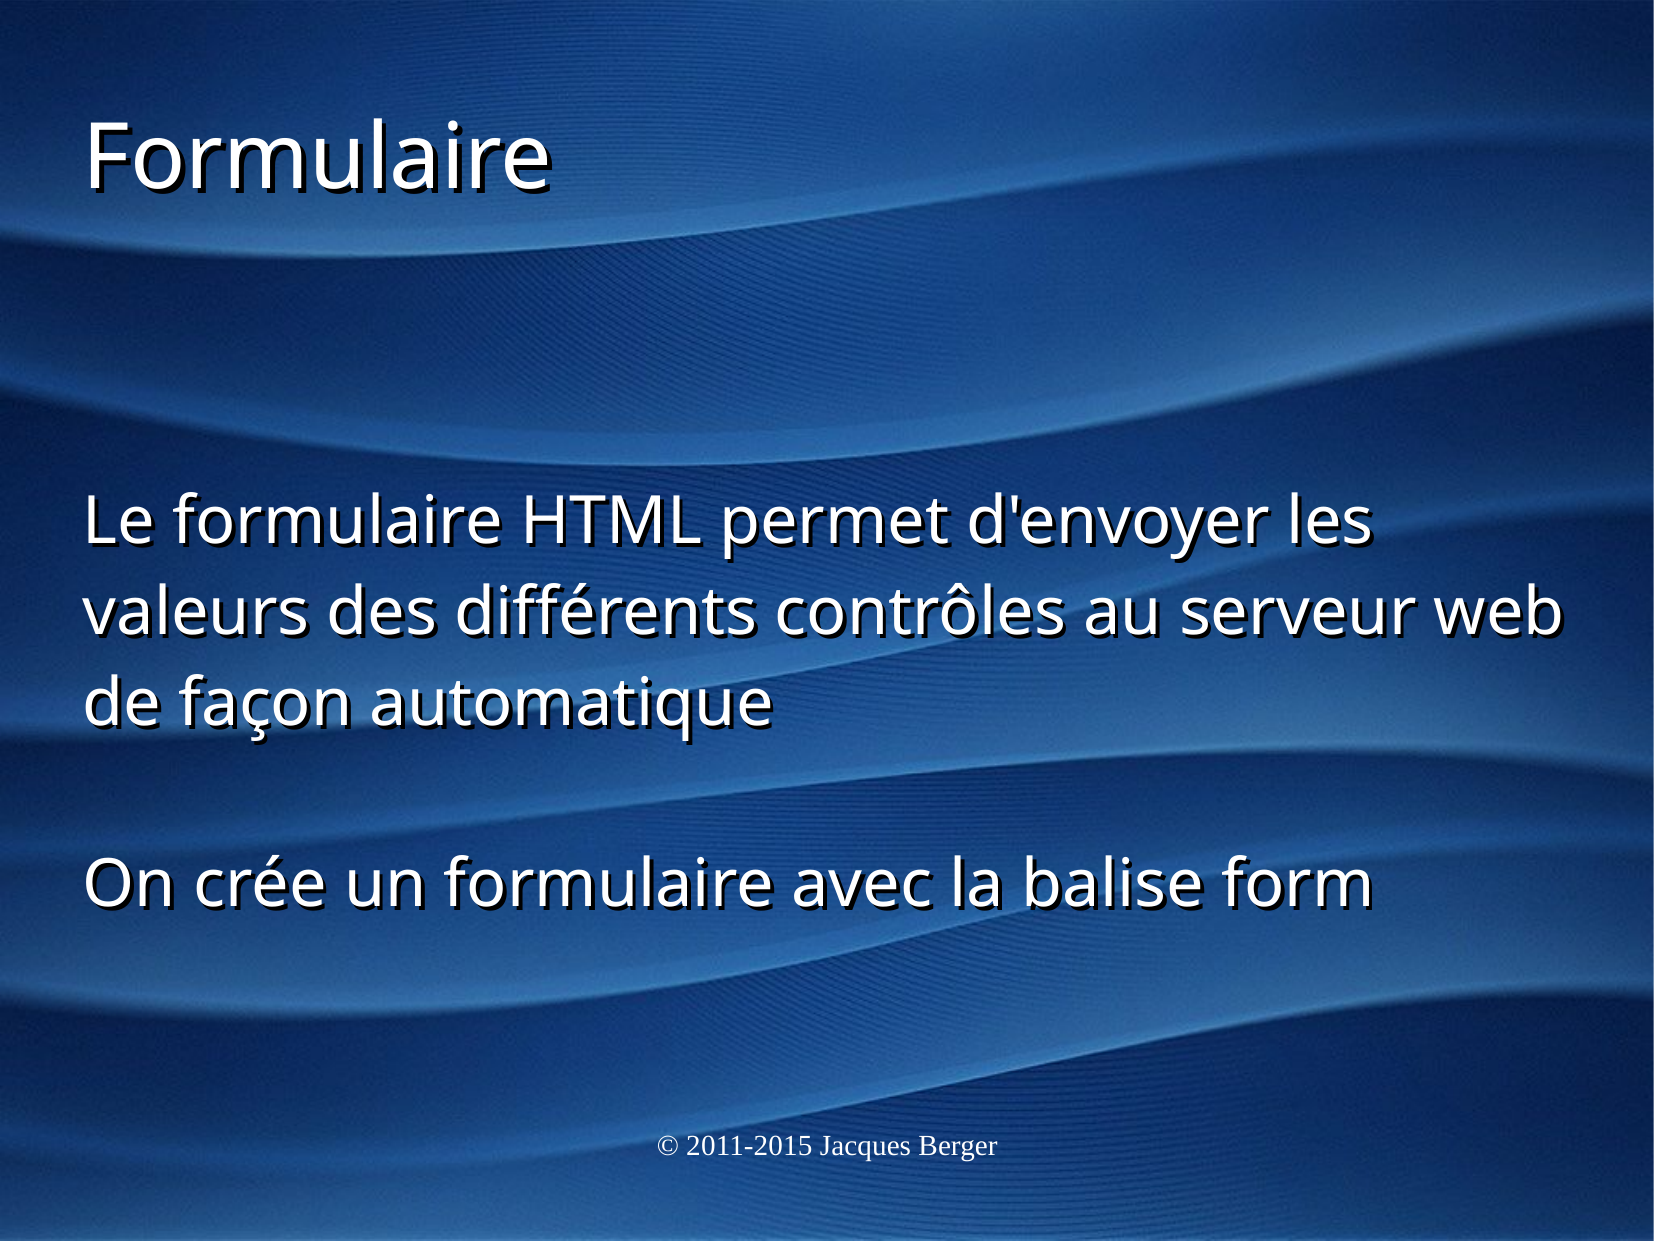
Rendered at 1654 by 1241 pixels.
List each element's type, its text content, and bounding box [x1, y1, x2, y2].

picture [0, 0, 1654, 1241]
title Formulaire [82, 56, 1571, 250]
subtitle Le formulaire HTML permet d'envoyer les valeurs des différents contrôles au serveur web de façon automatique On crée un formulaire avec la balise form [82, 297, 1571, 1102]
